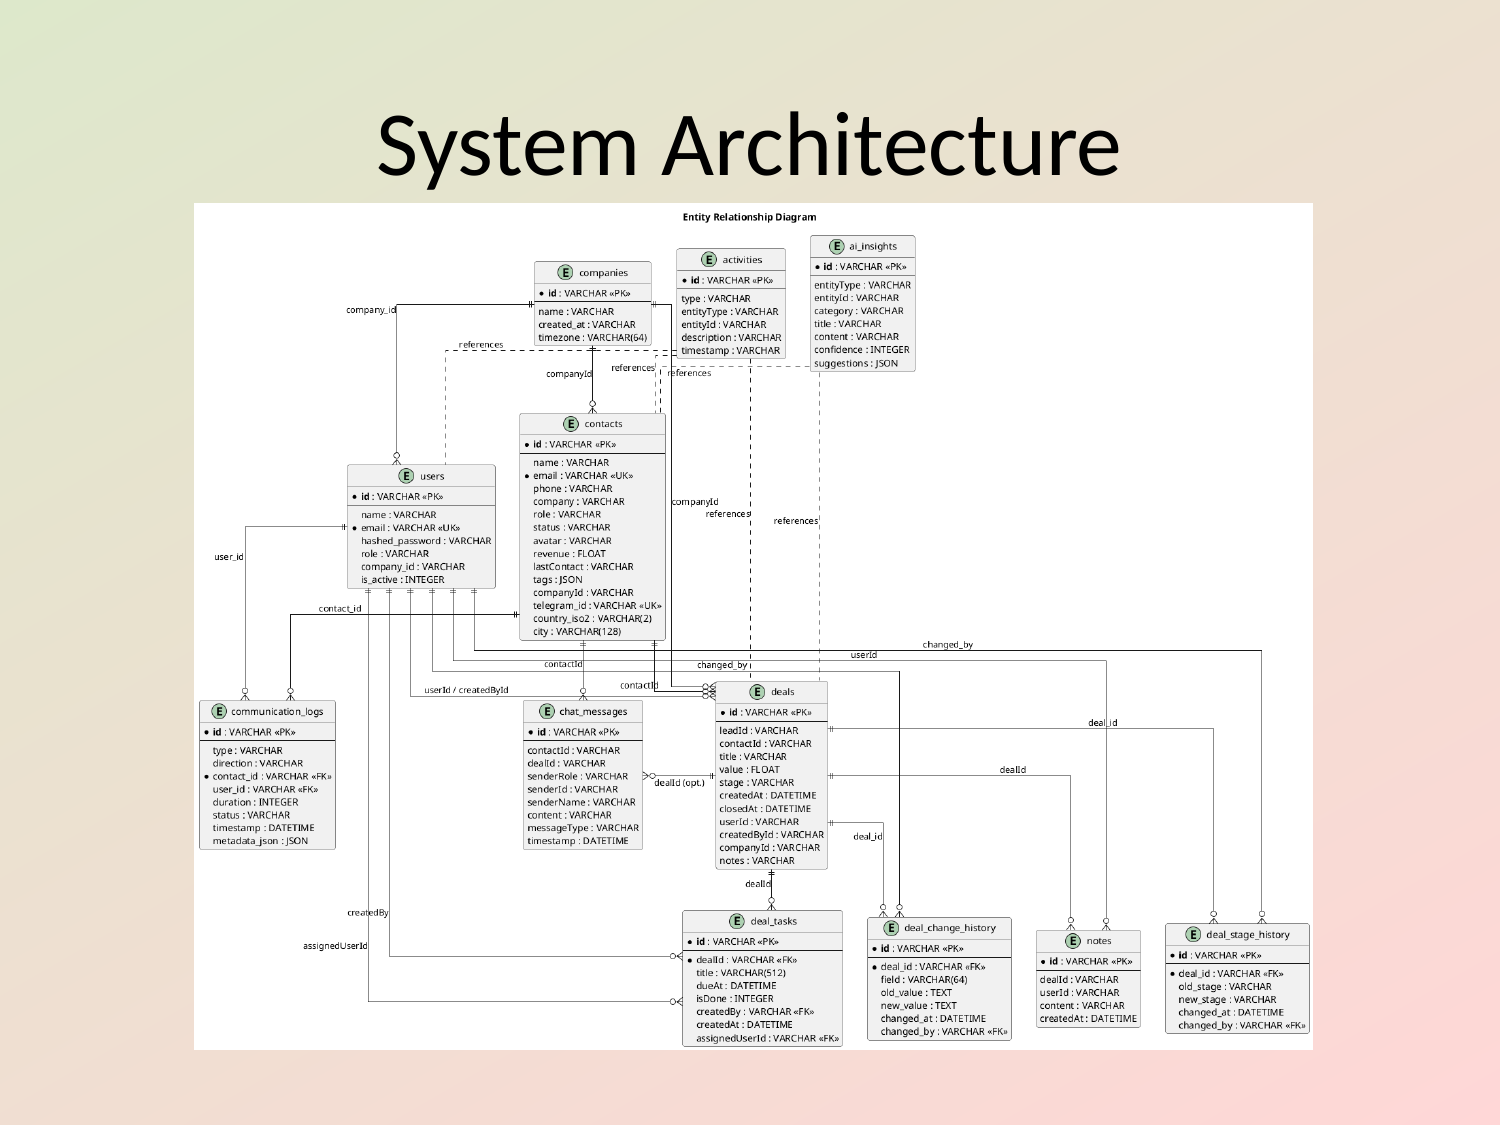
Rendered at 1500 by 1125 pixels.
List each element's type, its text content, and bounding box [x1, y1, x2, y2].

picture [194, 203, 1313, 1051]
title System Architecture [75, 45, 1425, 233]
